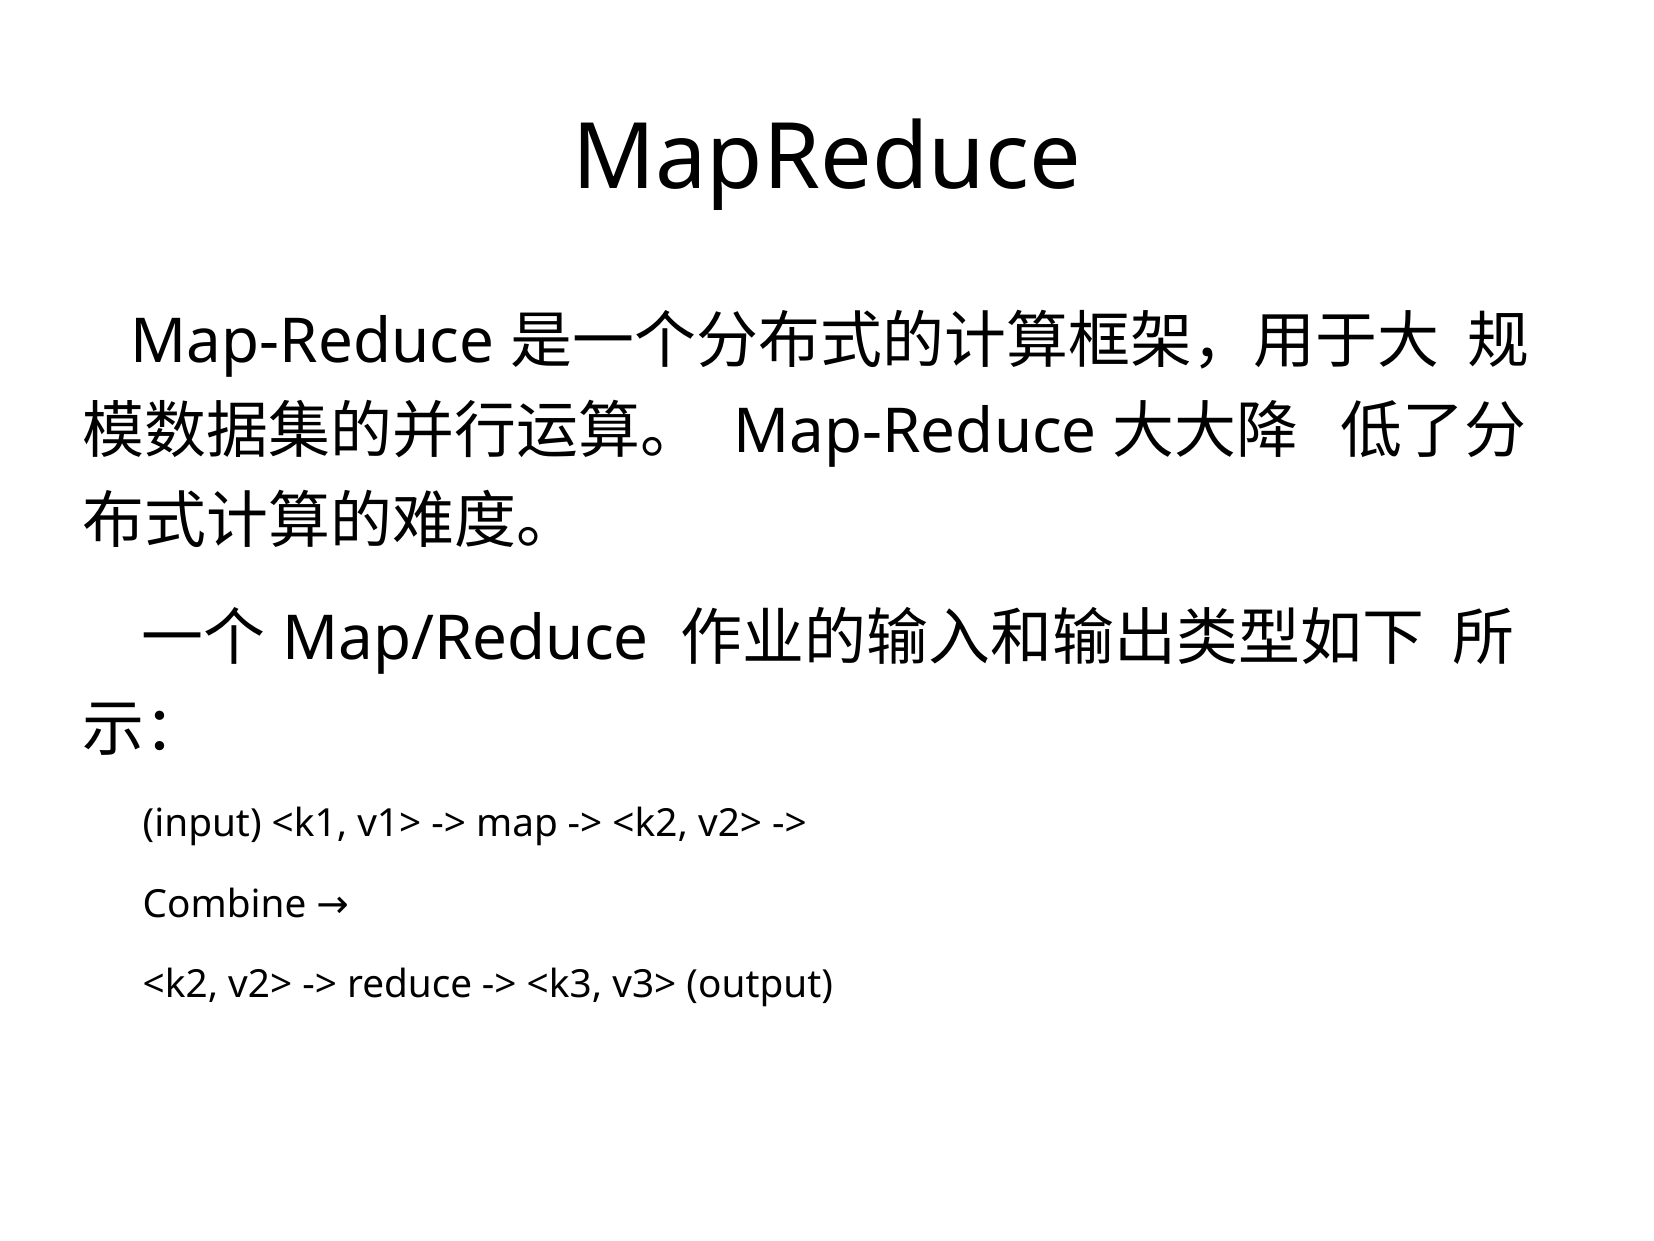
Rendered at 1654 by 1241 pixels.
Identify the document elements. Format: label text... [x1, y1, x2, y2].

list Map-Reduce是一个分布式的计算框架，用于大 规模数据集的并行运算。 Map-Reduce大大降 低了分布式计算的难度。 一个Map/Reduce 作业的输入和输出类型如下 所示： (input) <k1, v1> -> map -> <k2, v2> -> Combine → <k2, v2> -> reduce -> <k3, v3> (output) [82, 290, 1538, 1010]
title MapReduce [82, 49, 1571, 257]
